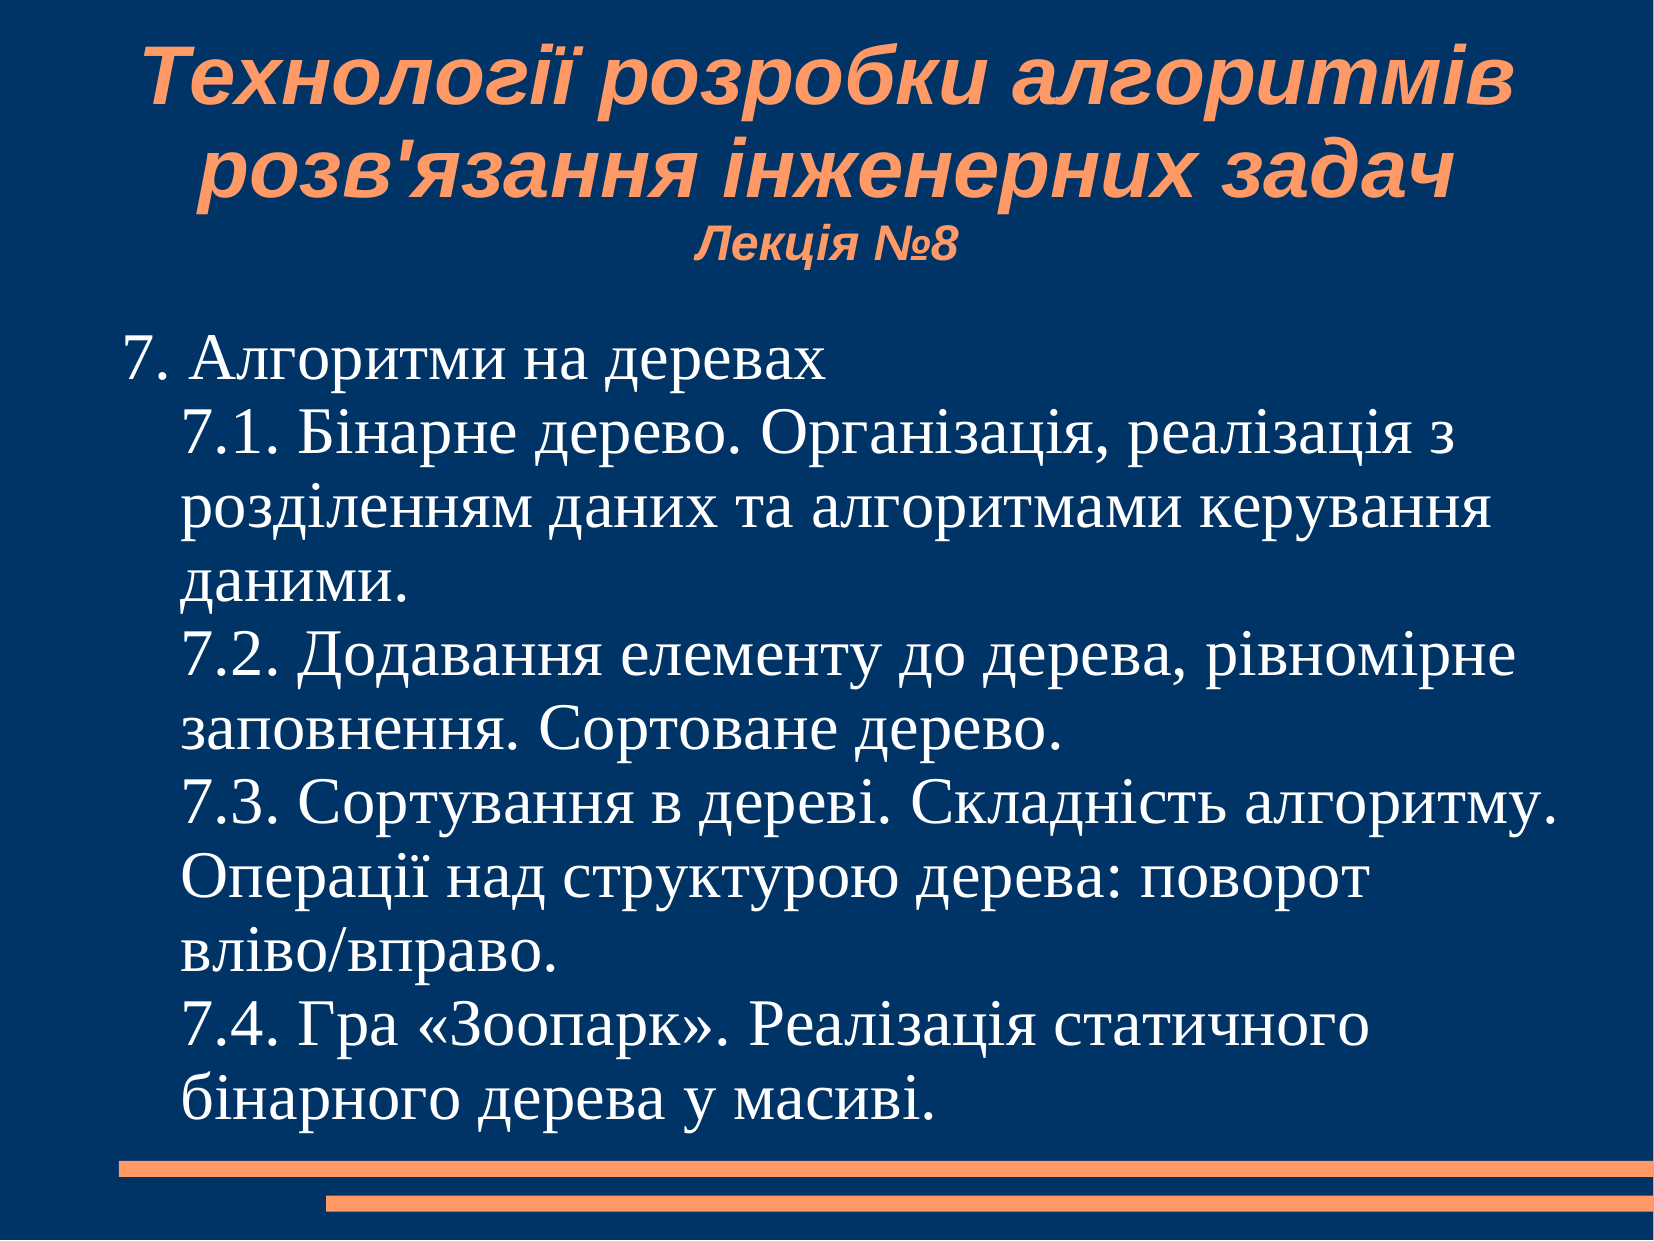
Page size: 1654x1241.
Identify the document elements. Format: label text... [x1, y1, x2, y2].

title Технології розробки алгоритмів розв'язання інженерних задач Лекція №8 [121, 28, 1534, 272]
subtitle 7. Алгоритми на деревах 7.1. Бінарне дерево. Організація, реалізація з розділенням даних та алгоритмами керування даними. 7.2. Додавання елементу до дерева, рівномірне заповнення. Сортоване дерево. 7.3. Сортування в дереві. Складність алгоритму. Операції над структурою дерева: поворот вліво/вправо. 7.4. Гра «Зоопарк». Реалізація статичного бінарного дерева у масиві. [121, 319, 1561, 1135]
